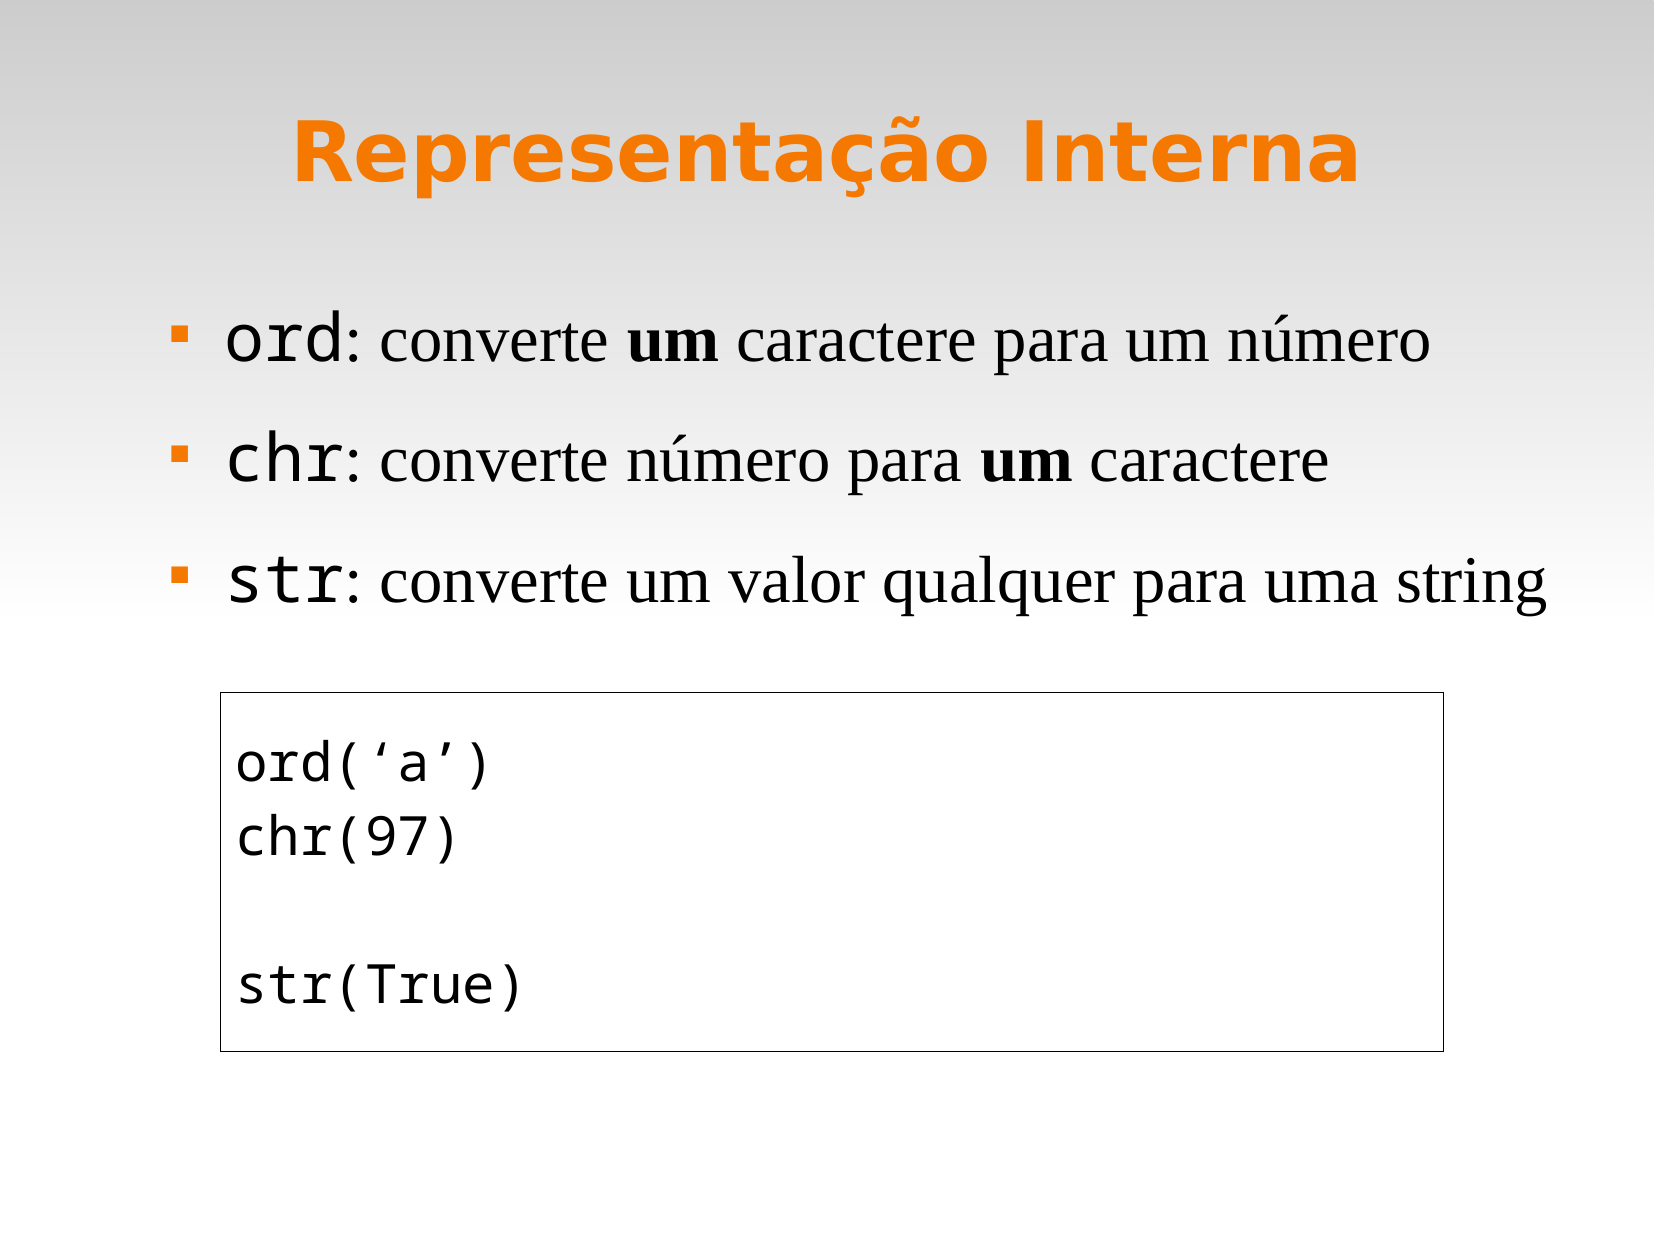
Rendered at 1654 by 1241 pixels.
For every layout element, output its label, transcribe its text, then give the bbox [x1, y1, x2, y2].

text_box ord(‘a’) chr(97) str(True) [220, 692, 1444, 1052]
title Representação Interna [82, 49, 1571, 257]
list ord: converte um caractere para um número chr: converte número para um caractere str: converte um valor qualquer para uma string [82, 290, 1571, 1189]
